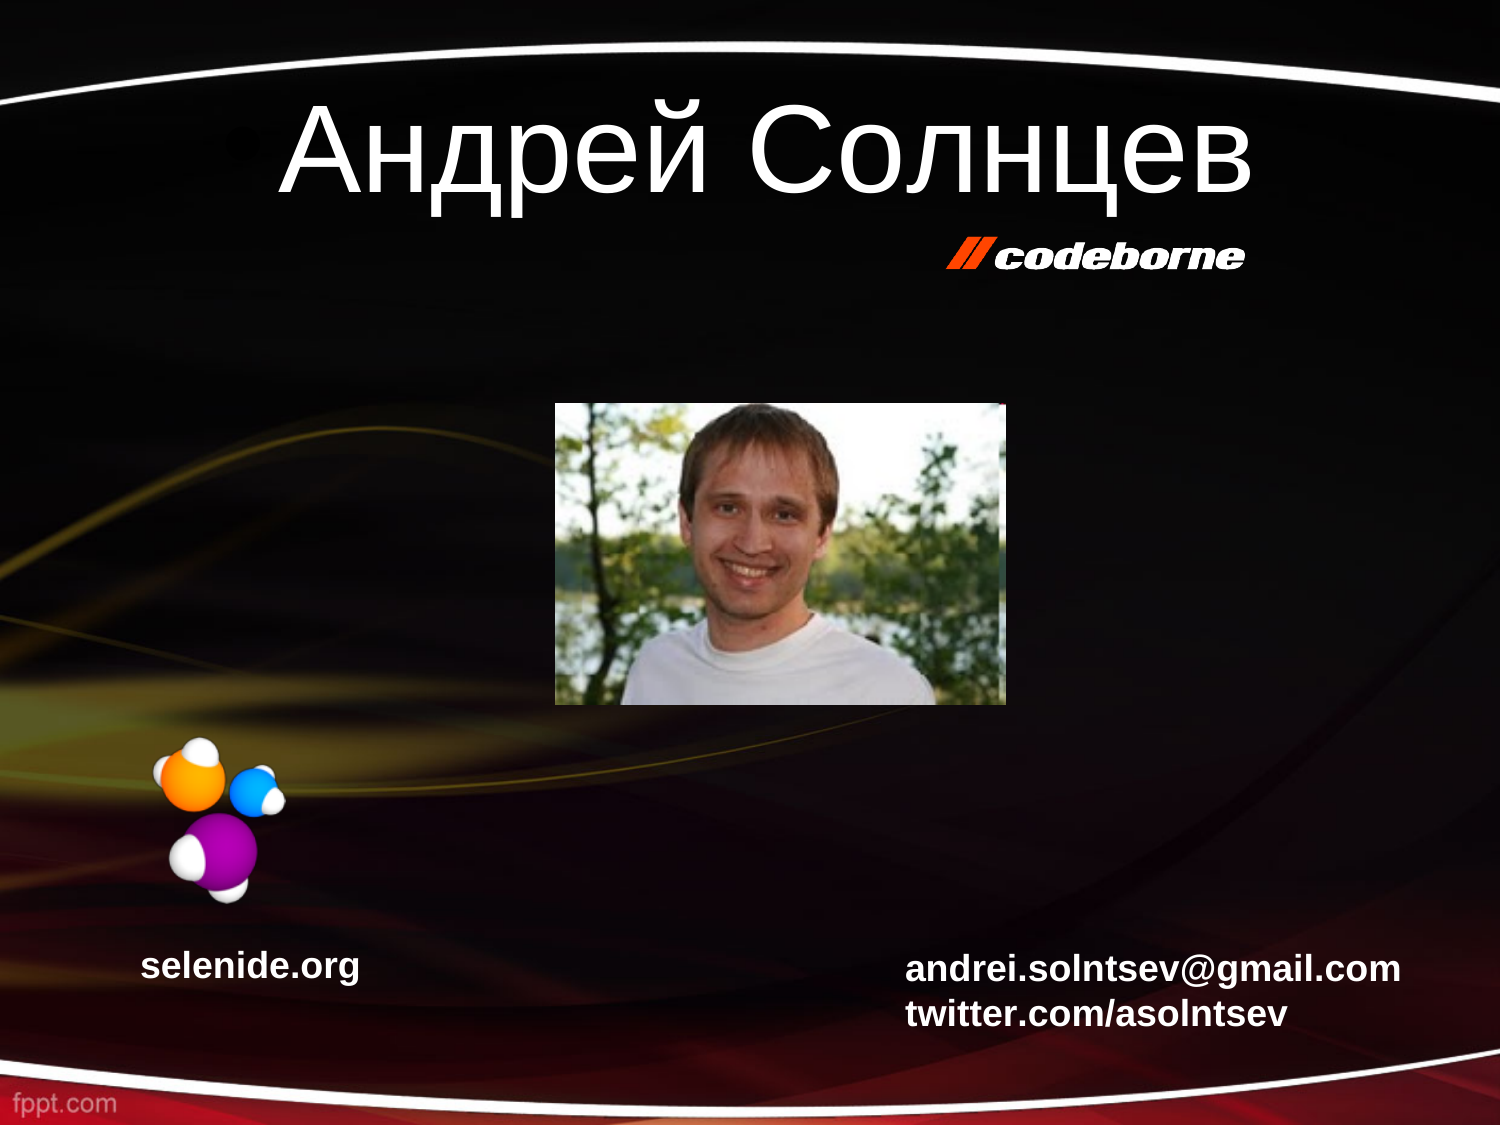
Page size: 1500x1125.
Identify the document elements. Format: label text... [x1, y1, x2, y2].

text_box selenide.org [90, 922, 655, 1005]
list Андрей Солнцев [208, 59, 1270, 225]
text_box andrei.solntsev@gmail.com twitter.com/asolntsev [854, 935, 1420, 1019]
picture [0, 0, 1500, 1125]
